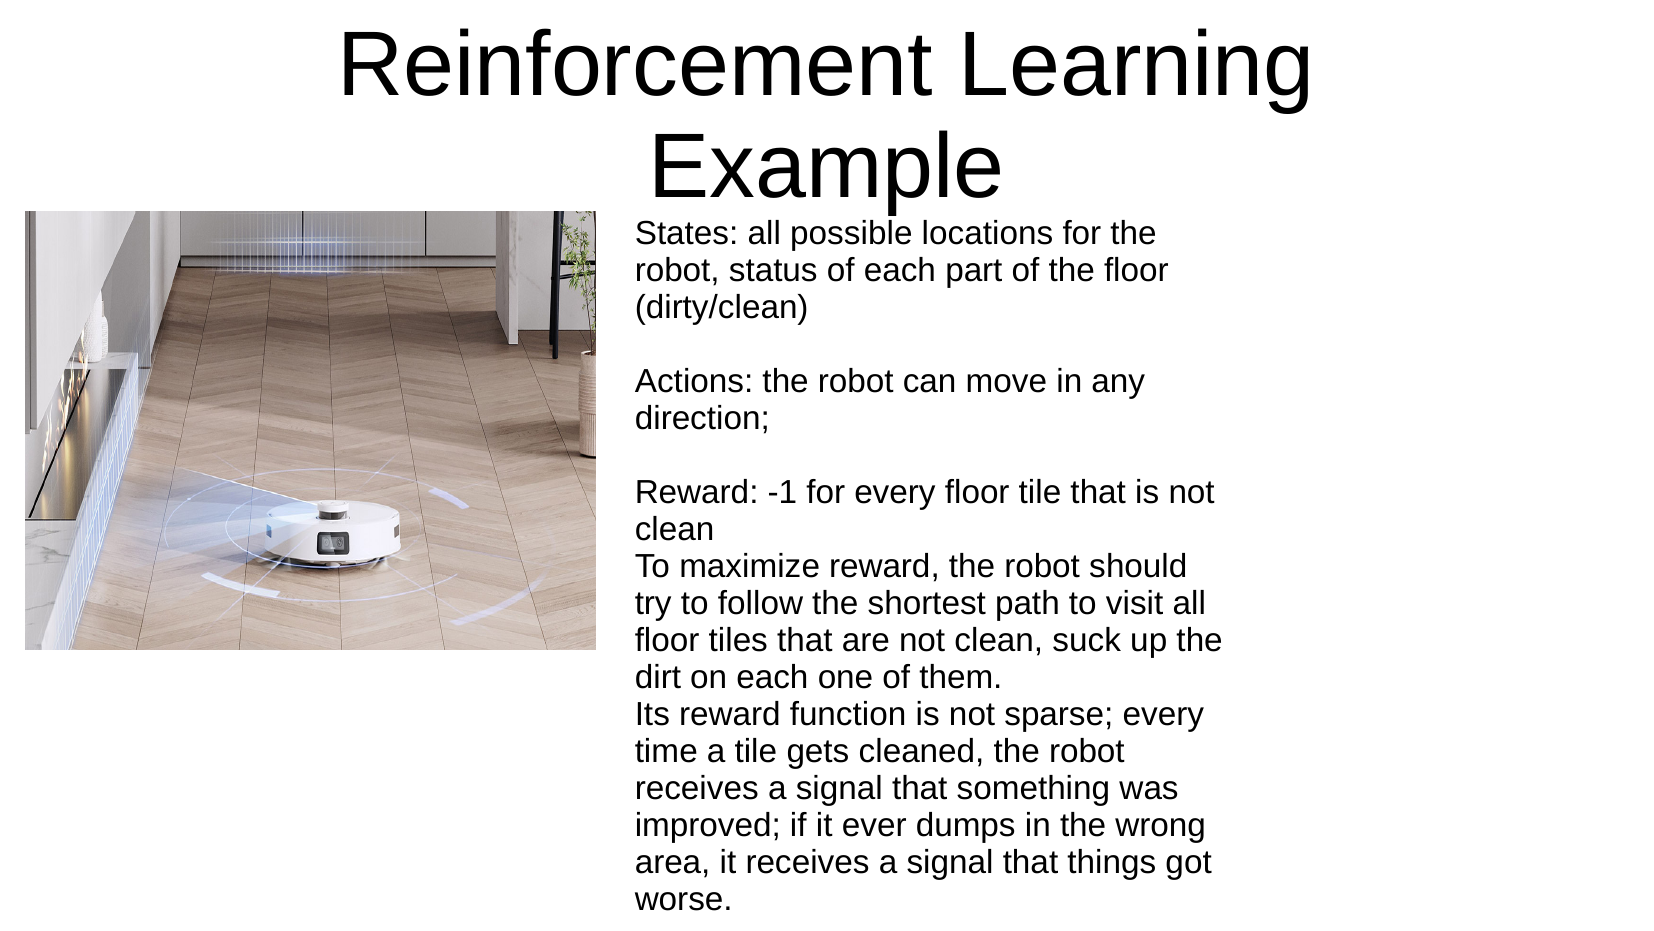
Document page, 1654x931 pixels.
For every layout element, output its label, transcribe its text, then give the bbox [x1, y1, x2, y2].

picture [25, 211, 596, 650]
text_box States: all possible locations for the robot, status of each part of the floor (dirty/clean) Actions: the robot can move in any direction; Reward: -1 for every floor tile that is not clean To maximize reward, the robot should try to follow the shortest path to visit all floor tiles that are not clean, suck up the dirt on each one of them. Its reward function is not sparse; every time a tile gets cleaned, the robot receives a signal that something was improved; if it ever dumps in the wrong area, it receives a signal that things got worse. [620, 206, 1241, 926]
title Reinforcement Learning Example [82, 12, 1571, 218]
